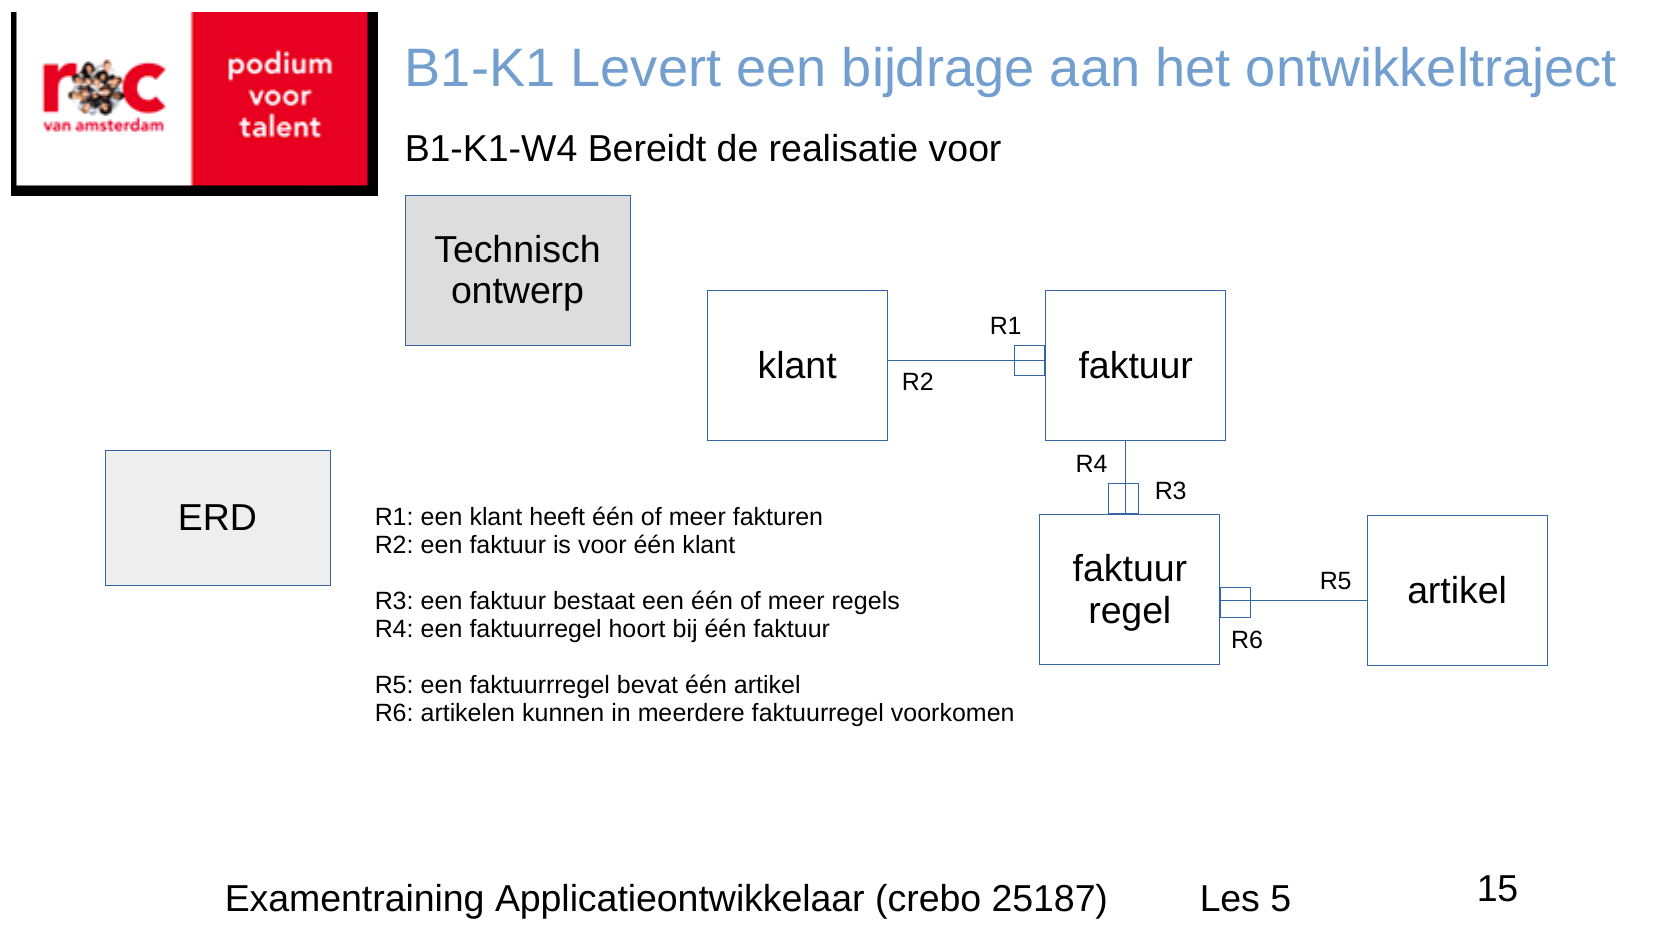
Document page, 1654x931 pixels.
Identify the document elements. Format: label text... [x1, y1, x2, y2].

text_box faktuur [1045, 290, 1226, 441]
text_box Technisch ontwerp [405, 195, 631, 346]
text_box <number> [1462, 860, 1654, 931]
text_box [1108, 483, 1139, 514]
text_box [1220, 587, 1251, 618]
text_box R1 [975, 304, 1051, 348]
text_box B1-K1 Levert een bijdrage aan het ontwikkeltraject [390, 30, 1654, 166]
text_box klant [707, 290, 888, 441]
picture [11, 12, 378, 196]
text_box R2 [887, 360, 963, 403]
text_box [1014, 348, 1045, 376]
text_box Examentraining Applicatieontwikkelaar (crebo 25187) [210, 870, 1141, 927]
text_box R1: een klant heeft één of meer fakturen R2: een faktuur is voor één klant R3: een faktuur bestaat een één of meer regels R4: een faktuurregel hoort bij één faktuur R5: een faktuurrregel bevat één artikel R6: artikelen kunnen in meerdere faktuurregel voorkomen [360, 495, 1036, 762]
text_box Les 5 [1185, 870, 1336, 927]
text_box ERD [105, 450, 331, 586]
text_box artikel [1367, 515, 1548, 666]
text_box B1-K1-W4 Bereidt de realisatie voor [390, 120, 1486, 219]
text_box R5 [1305, 559, 1381, 603]
text_box R3 [1140, 469, 1216, 541]
text_box R4 [1060, 441, 1136, 485]
text_box faktuur regel [1039, 514, 1220, 665]
text_box R6 [1216, 618, 1292, 662]
